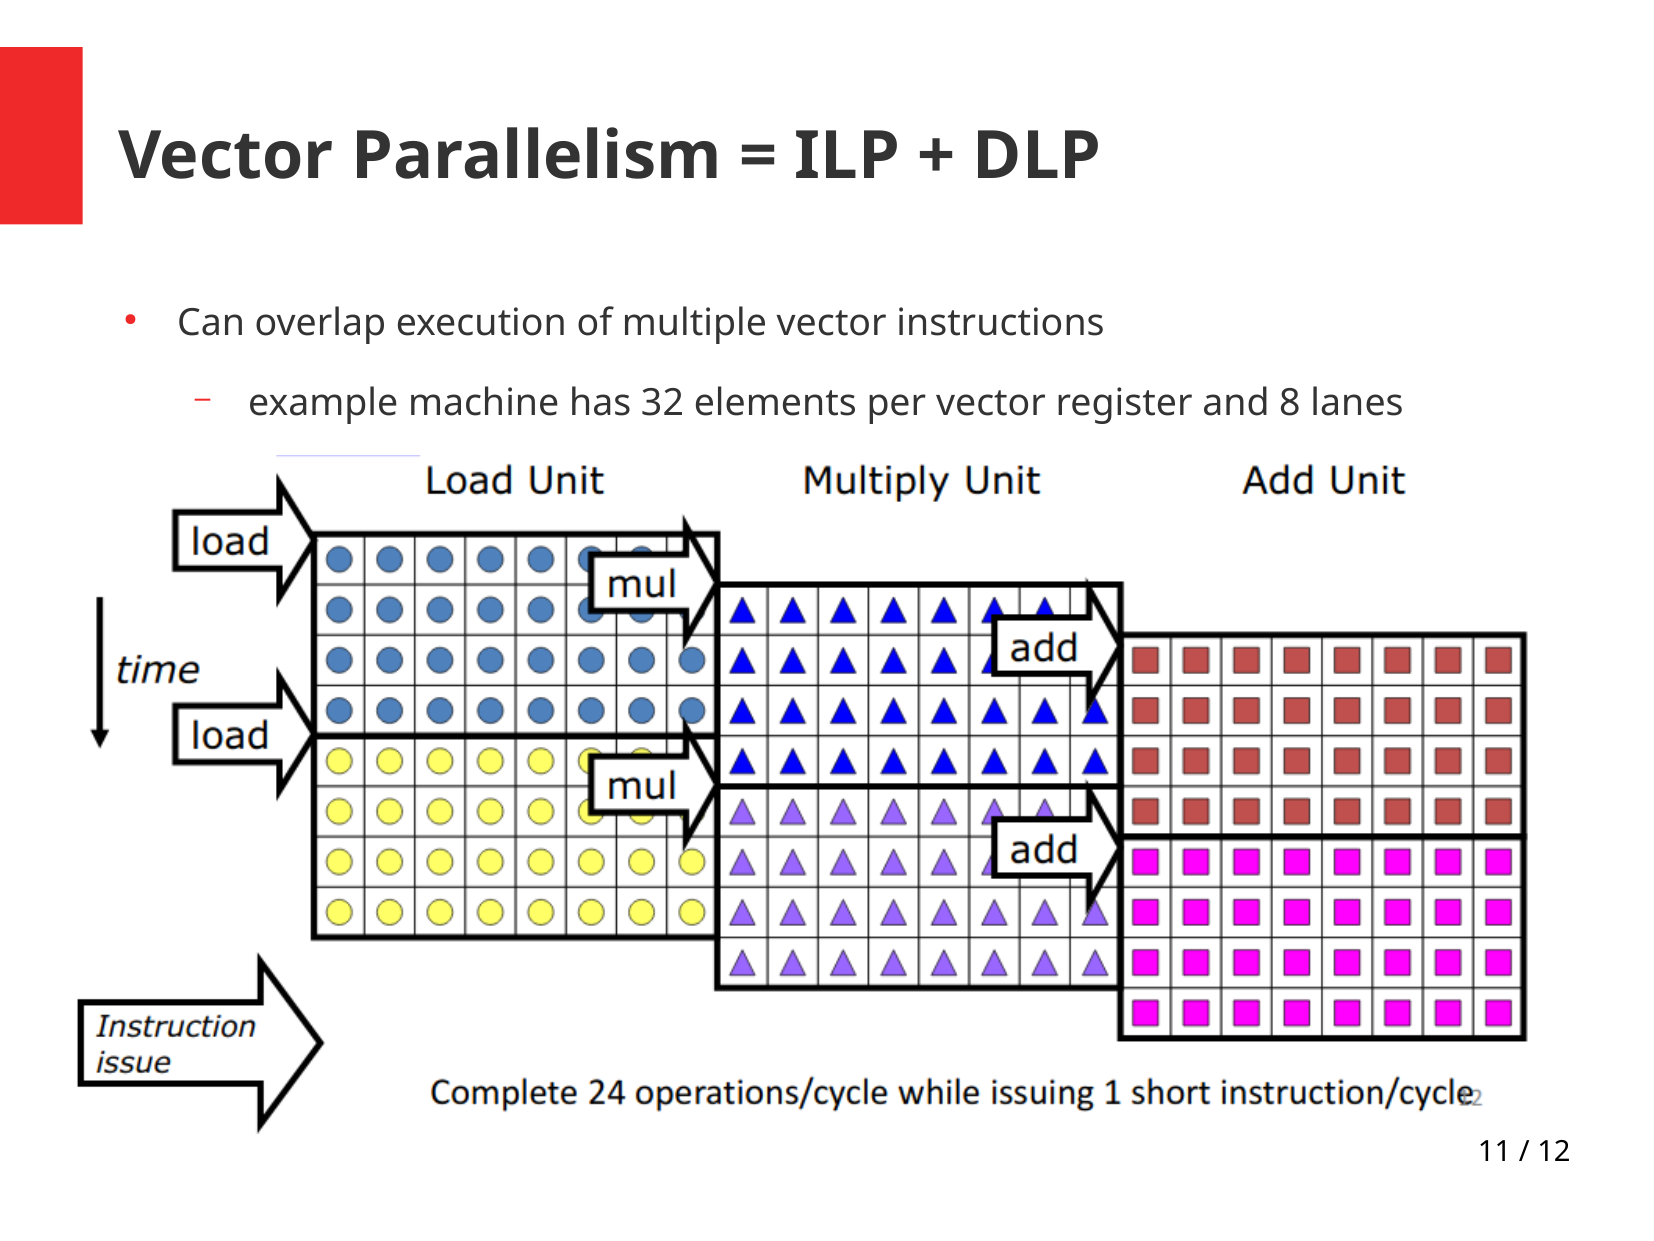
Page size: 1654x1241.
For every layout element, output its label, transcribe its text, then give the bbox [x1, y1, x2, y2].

list Can overlap execution of multiple vector instructions example machine has 32 elements per vector register and 8 lanes [106, 295, 1524, 455]
picture [67, 455, 1567, 1134]
title Vector Parallelism = ILP + DLP [118, 49, 1571, 257]
